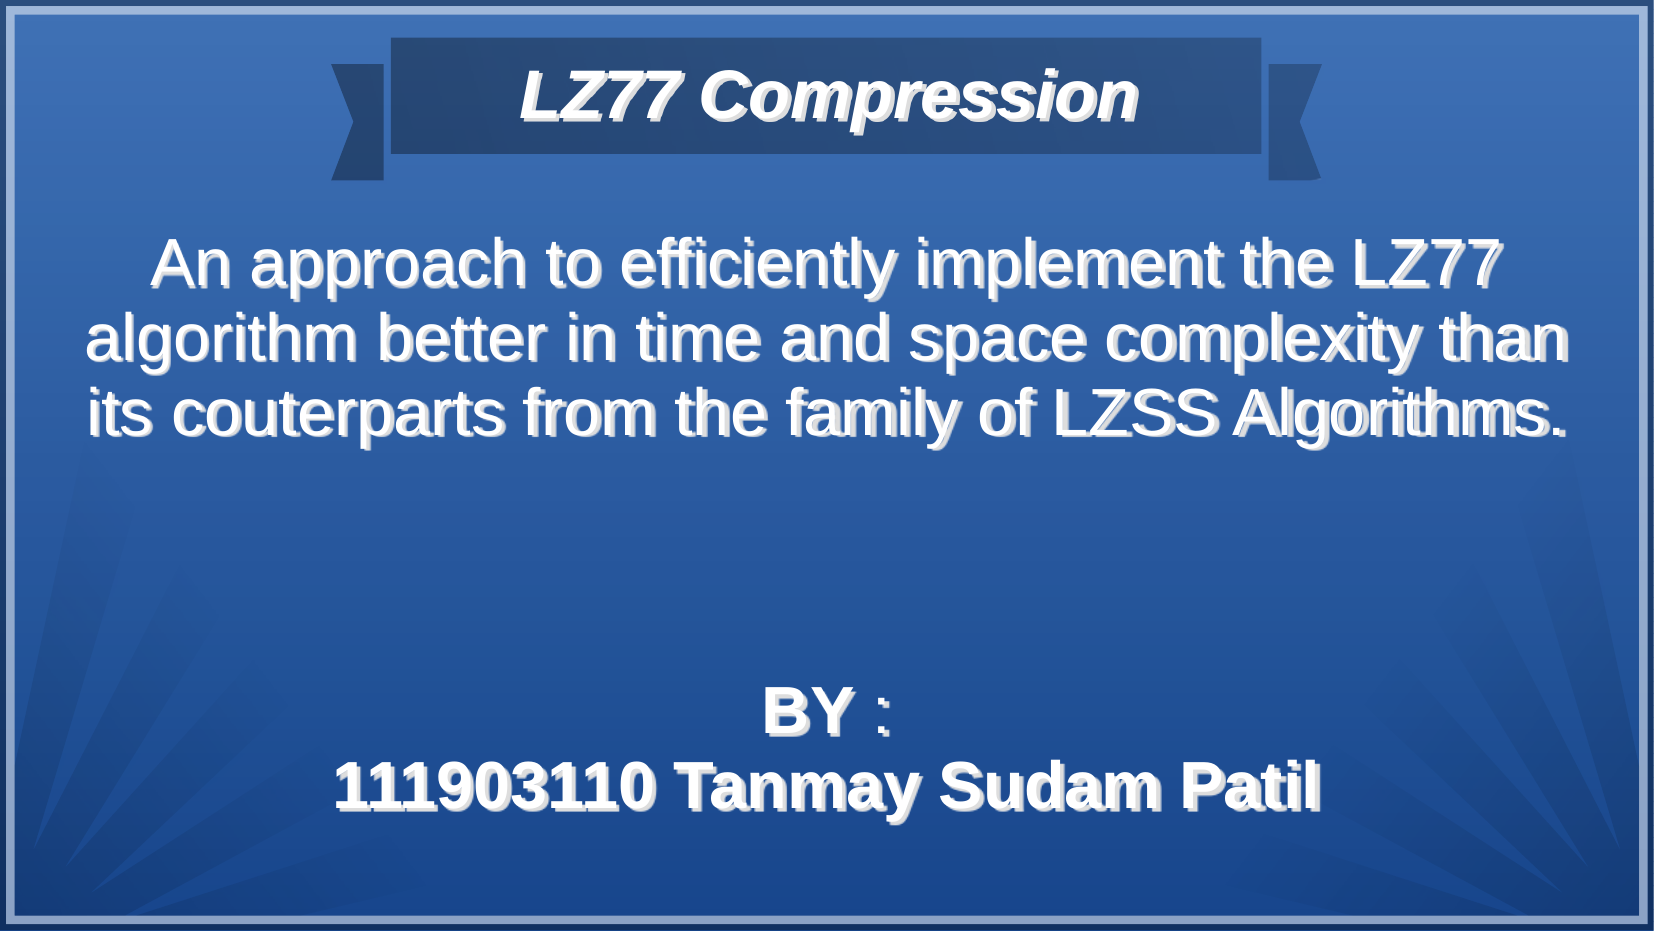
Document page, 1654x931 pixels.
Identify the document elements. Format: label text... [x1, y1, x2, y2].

title LZ77 Compression [389, 17, 1288, 172]
subtitle An approach to efficiently implement the LZ77 algorithm better in time and space complexity than its couterparts from the family of LZSS Algorithms. BY : 111903110 Tanmay Sudam Patil [82, 212, 1571, 836]
